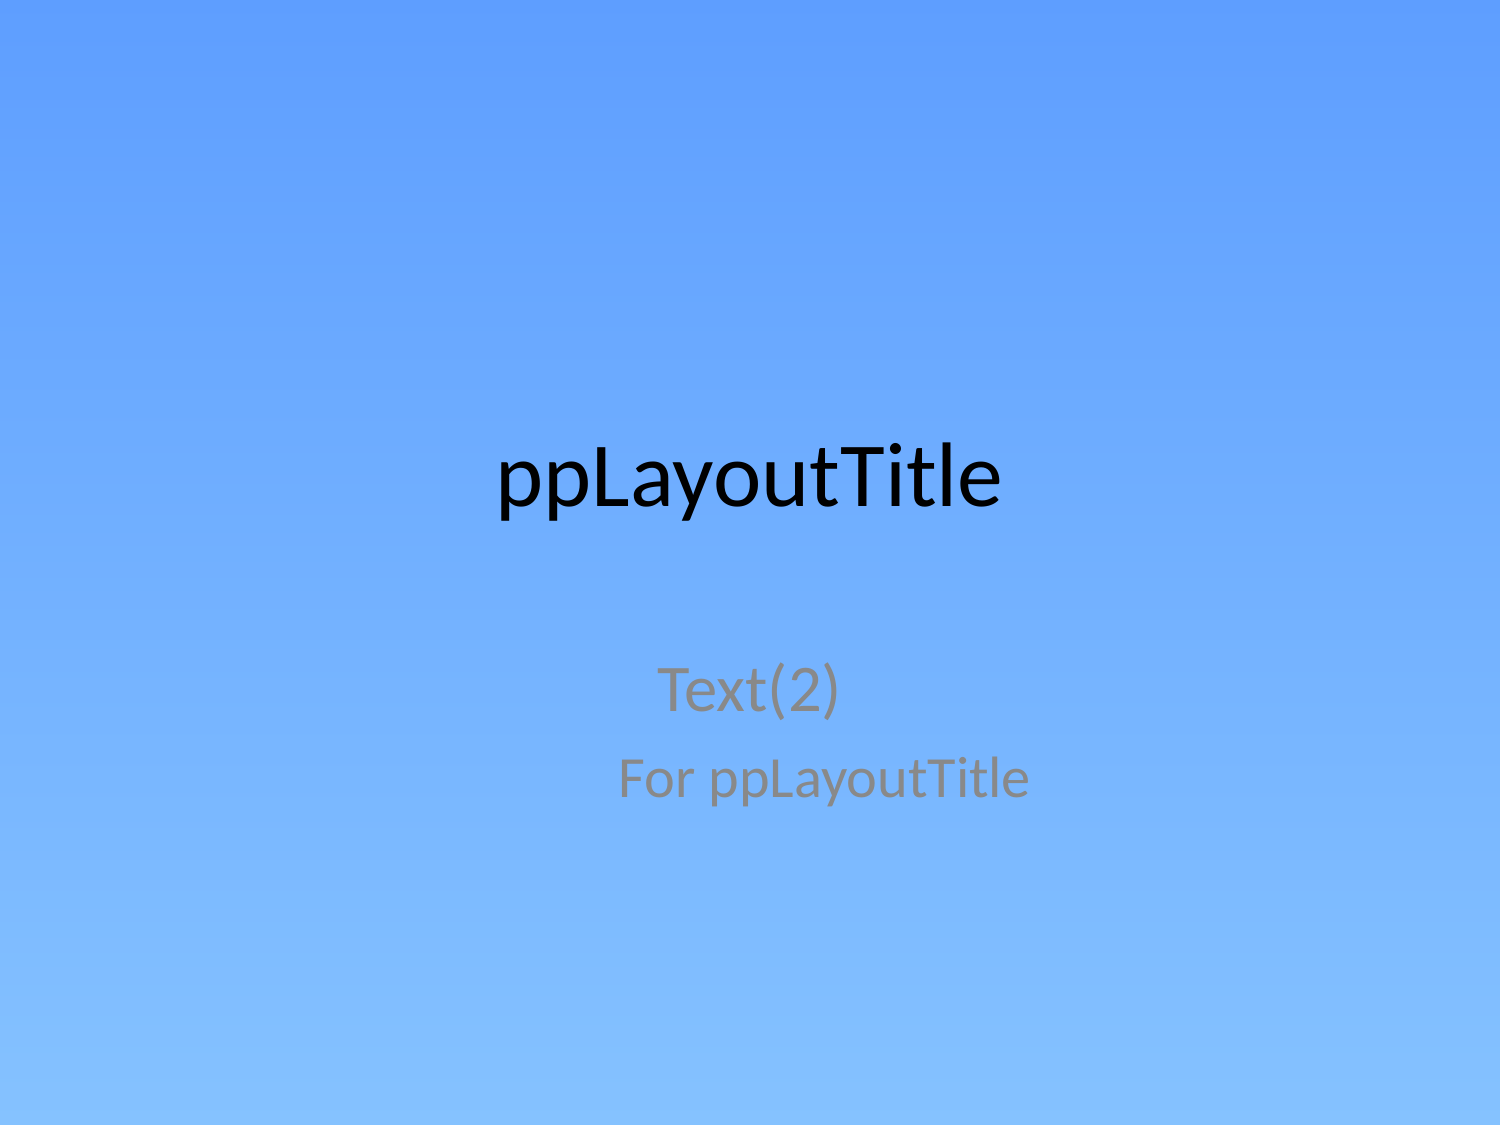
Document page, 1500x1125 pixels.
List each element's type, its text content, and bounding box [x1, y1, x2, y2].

title ppLayoutTitle [112, 349, 1388, 591]
subtitle Text(2) For ppLayoutTitle [225, 637, 1276, 925]
